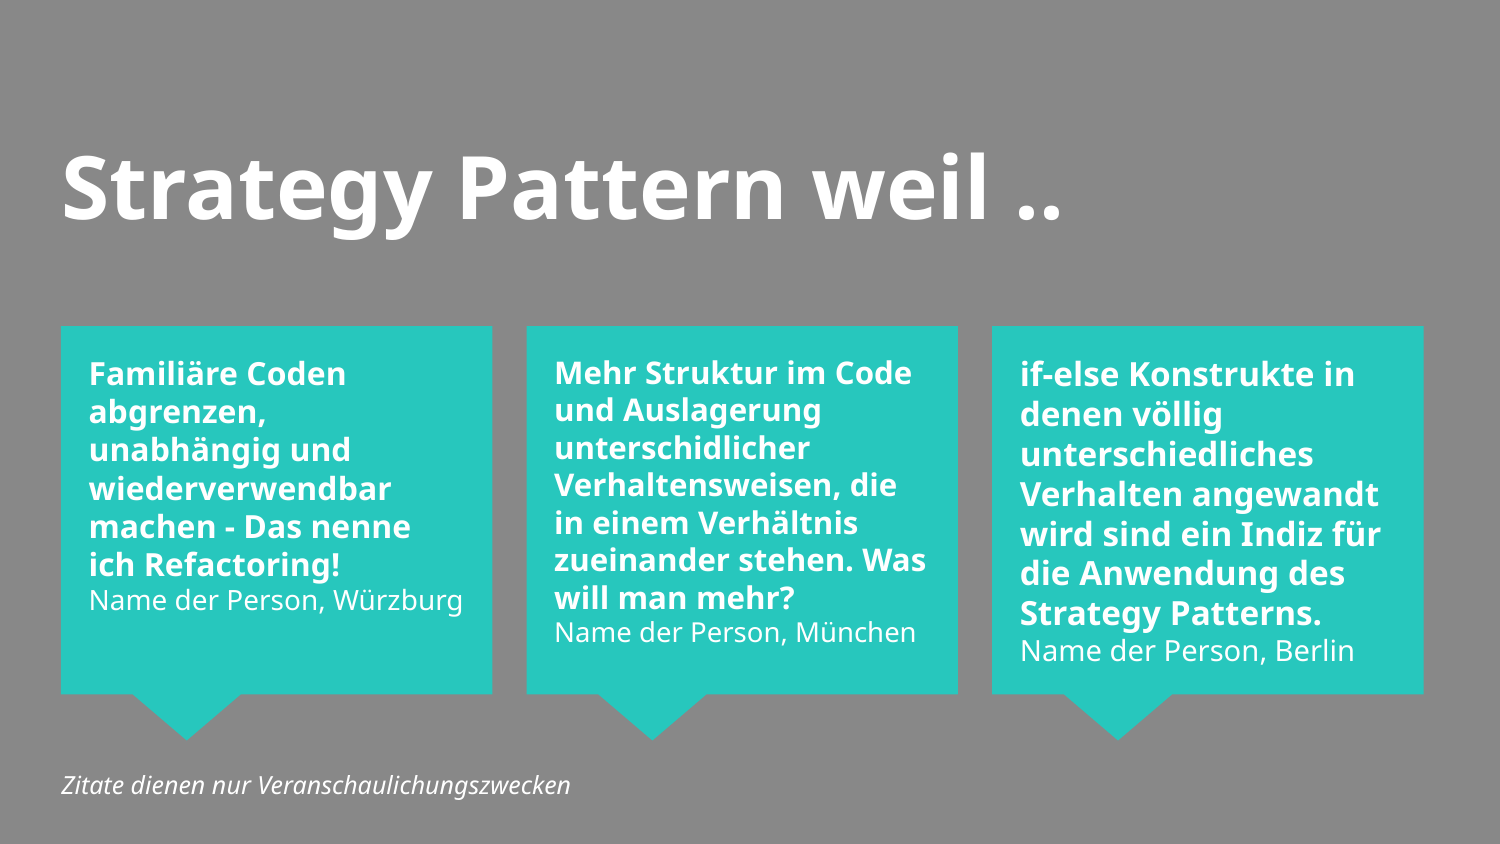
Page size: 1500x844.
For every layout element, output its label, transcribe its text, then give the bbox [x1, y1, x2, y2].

title Mehr Struktur im Code und Auslagerung unterschidlicher Verhaltensweisen, die in einem Verhältnis zueinander stehen. Was will man mehr? Name der Person, München [539, 338, 947, 668]
title Familiäre Coden abgrenzen, unabhängig und wiederverwendbar machen - Das nenne ich Refactoring! Name der Person, Würzburg [73, 338, 481, 668]
title Strategy Pattern weil .. [46, 116, 1461, 285]
text_box [60, 326, 493, 741]
title if-else Konstrukte in denen völlig unterschiedliches Verhalten angewandt wird sind ein Indiz für die Anwendung des Strategy Patterns. Name der Person, Berlin [1004, 338, 1412, 737]
text_box [526, 326, 958, 741]
text_box [992, 326, 1424, 695]
text_box [1113, 737, 1123, 741]
text_box Zitate dienen nur Veranschaulichungszwecken [46, 763, 1071, 806]
